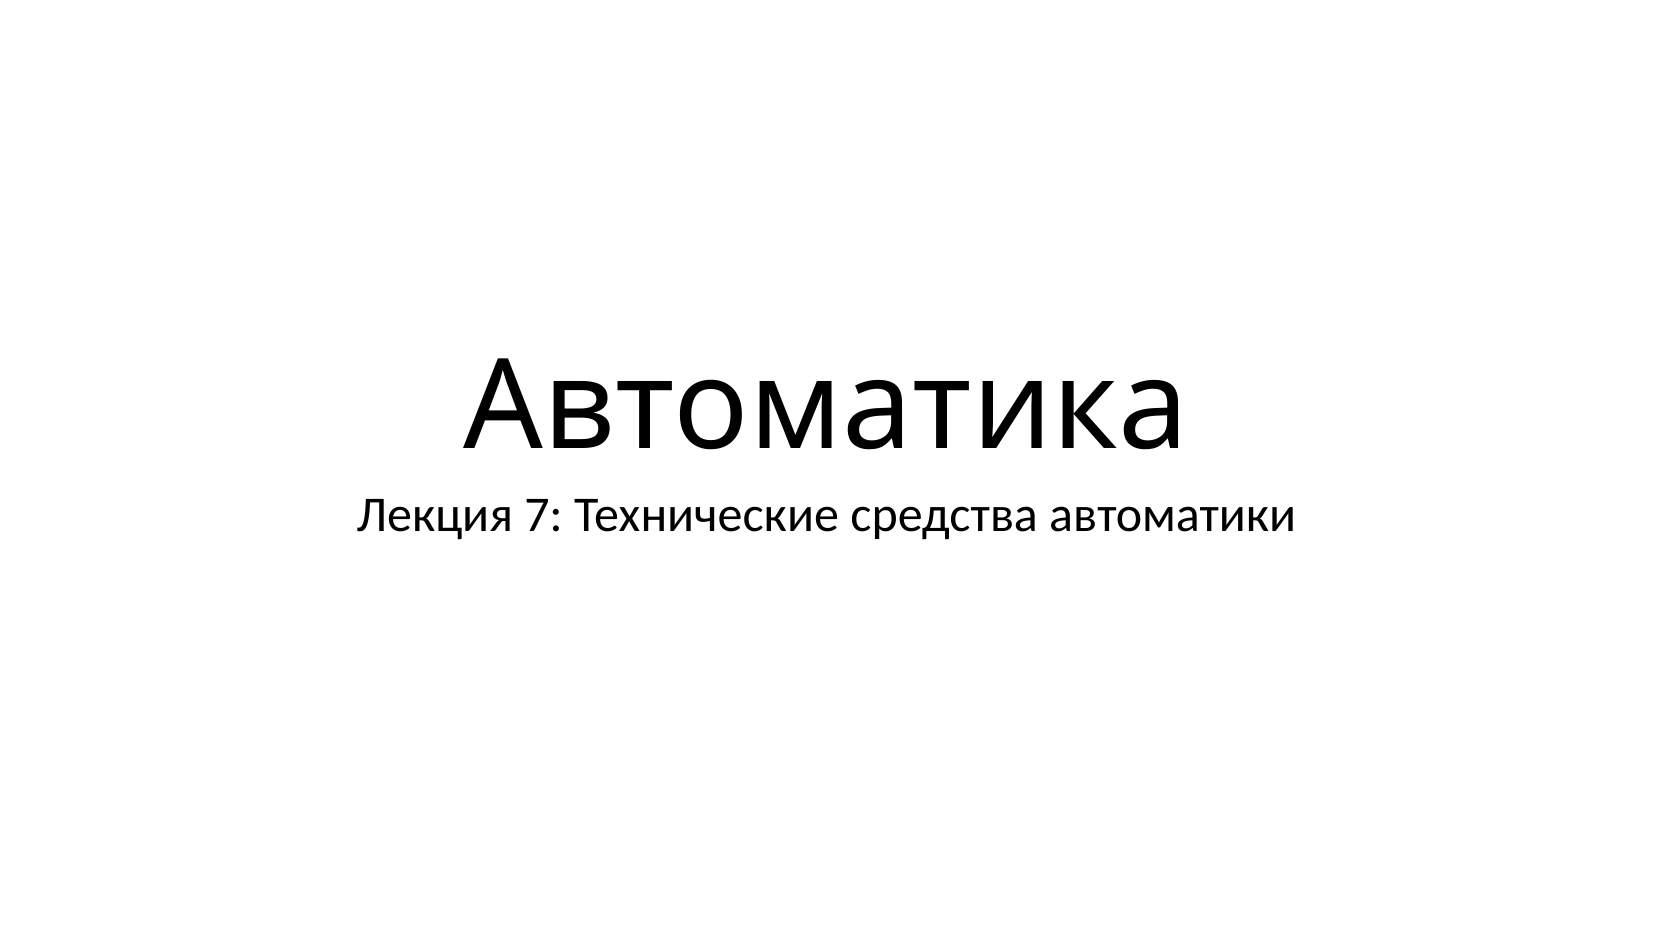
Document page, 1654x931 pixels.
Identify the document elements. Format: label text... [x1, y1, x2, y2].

subtitle Лекция 7: Технические средства автоматики [206, 488, 1447, 713]
title Автоматика [206, 152, 1447, 476]
